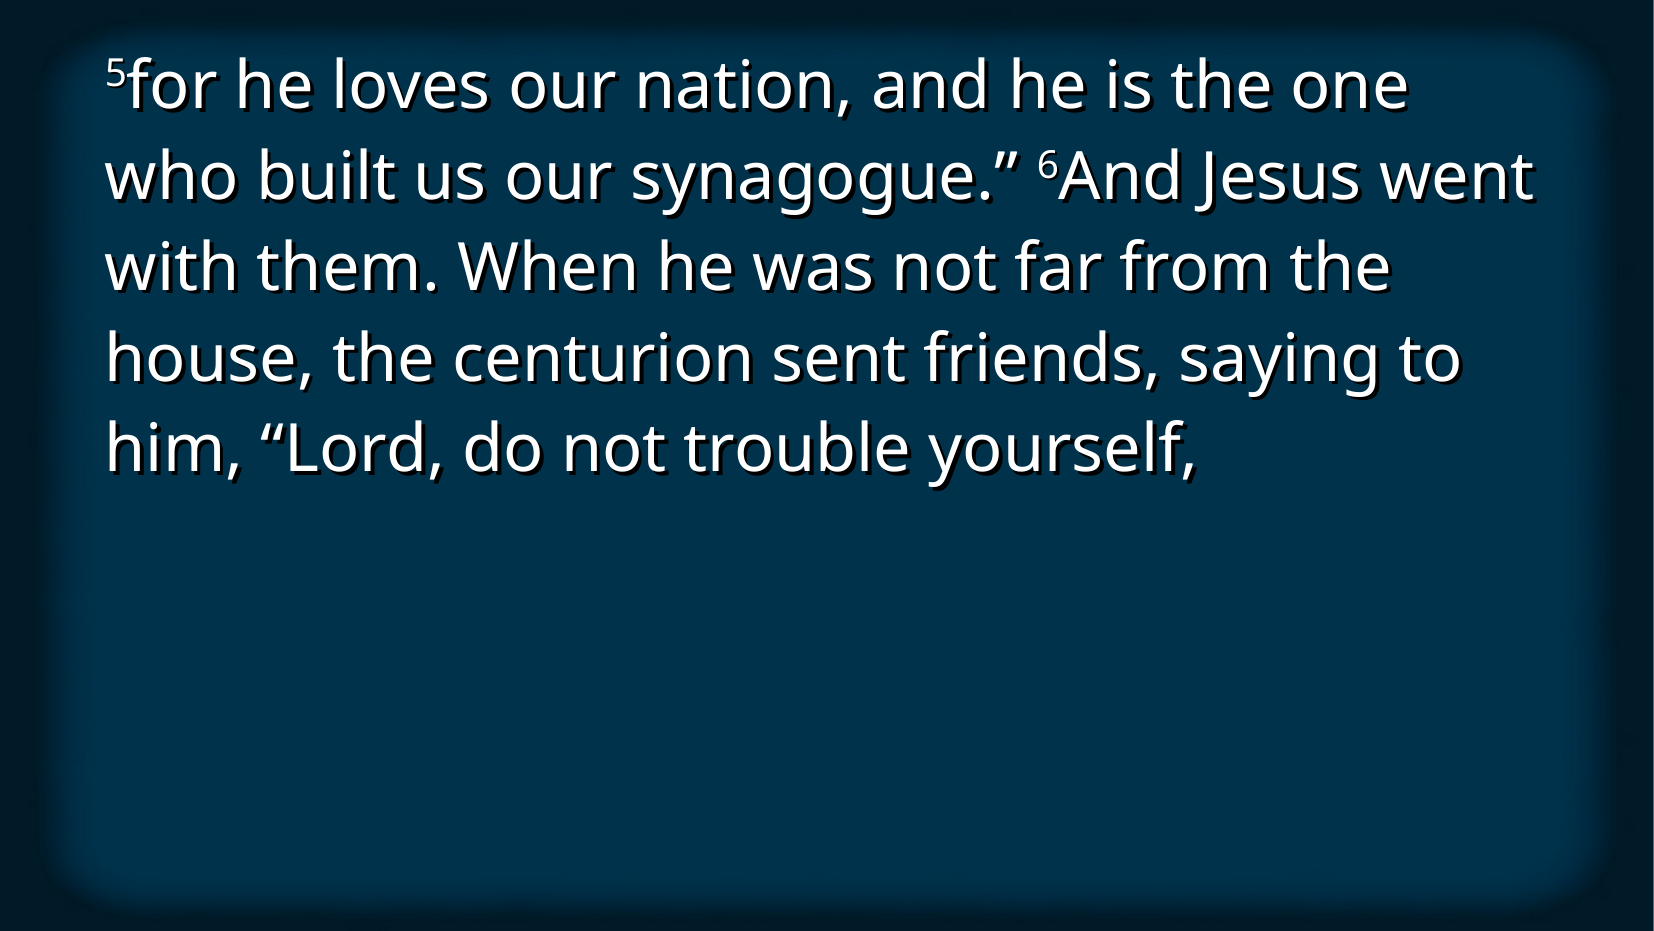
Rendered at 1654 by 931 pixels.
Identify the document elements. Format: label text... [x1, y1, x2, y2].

text_box 5for he loves our nation, and he is the one who built us our synagogue.” 6And Jesus went with them. When he was not far from the house, the centurion sent friends, saying to him, “Lord, do not trouble yourself, [90, 30, 1561, 489]
picture [0, 0, 1654, 931]
